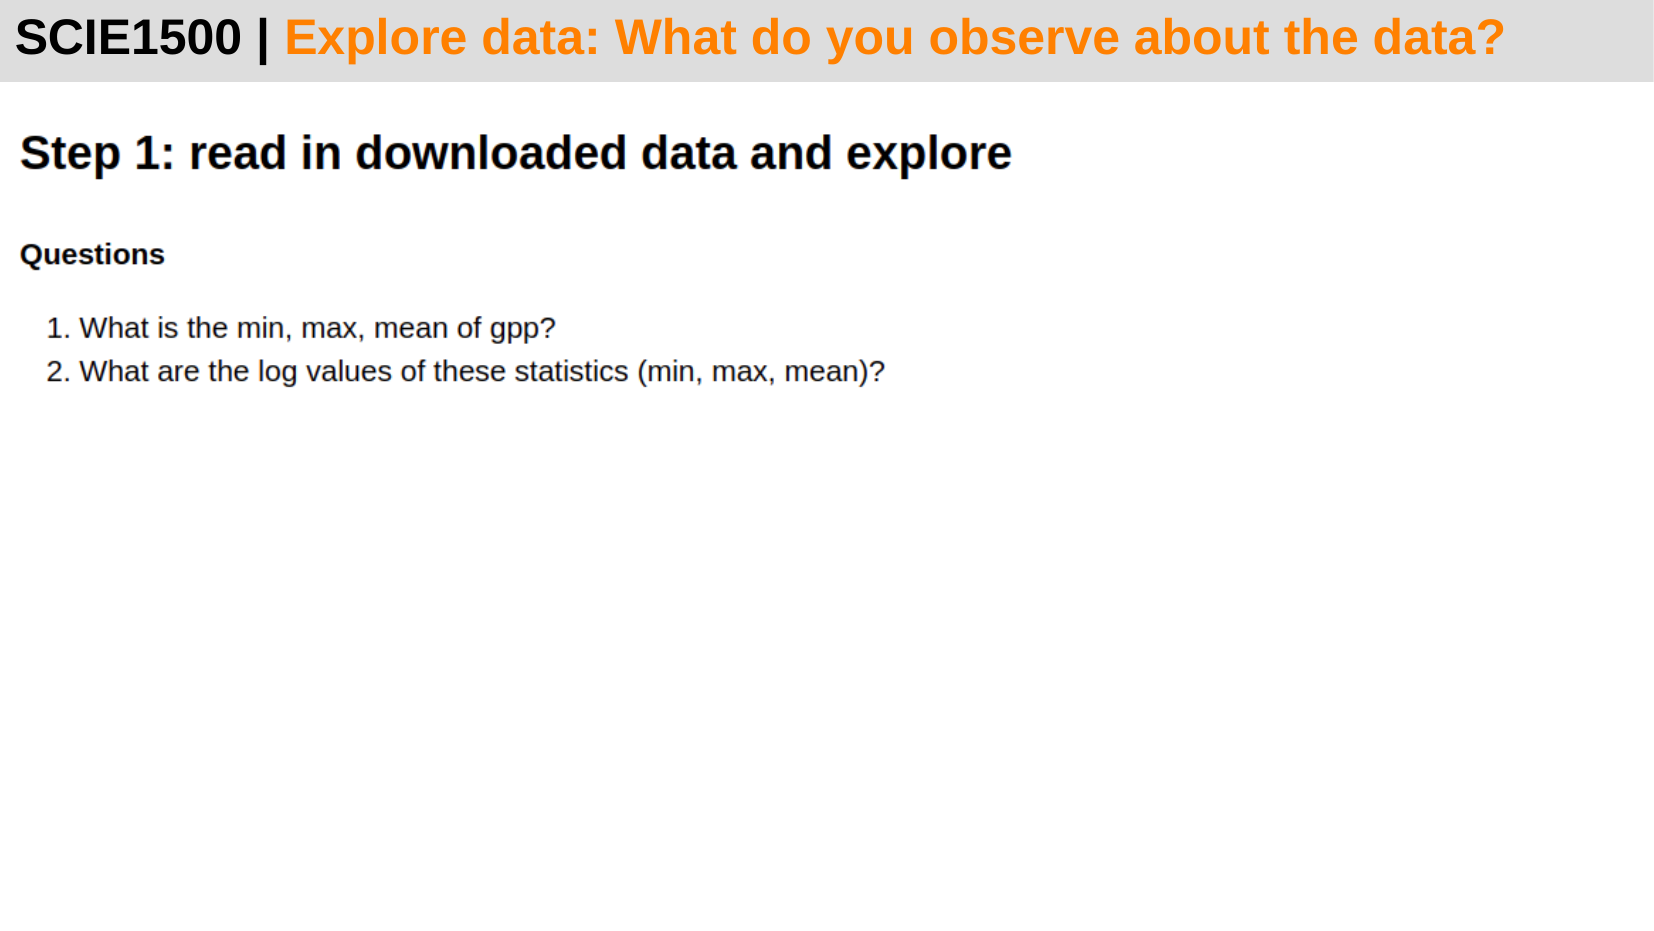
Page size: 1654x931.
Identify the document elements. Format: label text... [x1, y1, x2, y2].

text_box [0, 0, 1654, 83]
text_box SCIE1500 | Explore data: What do you observe about the data? [0, 2, 1537, 76]
picture [11, 113, 1022, 404]
